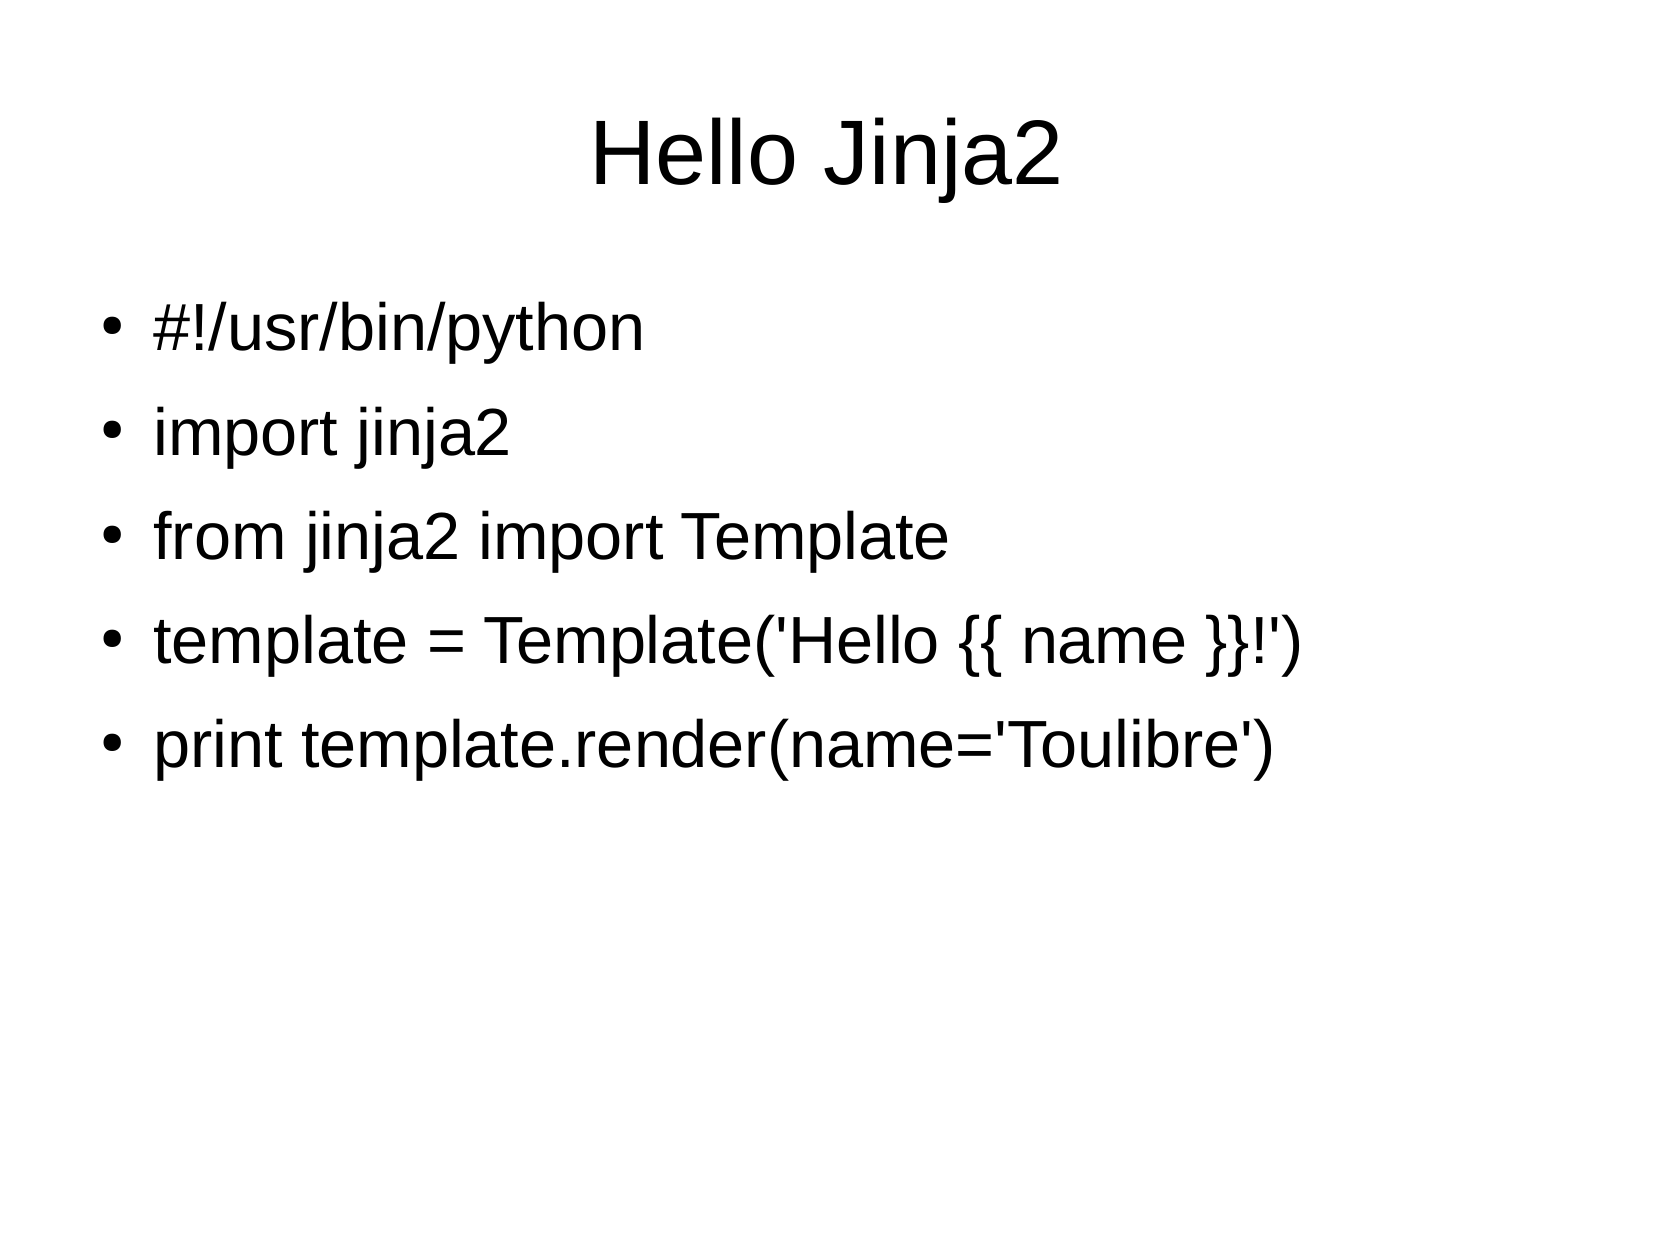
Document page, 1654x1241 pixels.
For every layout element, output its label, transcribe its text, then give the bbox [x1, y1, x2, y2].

title Hello Jinja2 [82, 49, 1571, 257]
list #!/usr/bin/python import jinja2 from jinja2 import Template template = Template('Hello {{ name }}!') print template.render(name='Toulibre') [82, 290, 1538, 1010]
